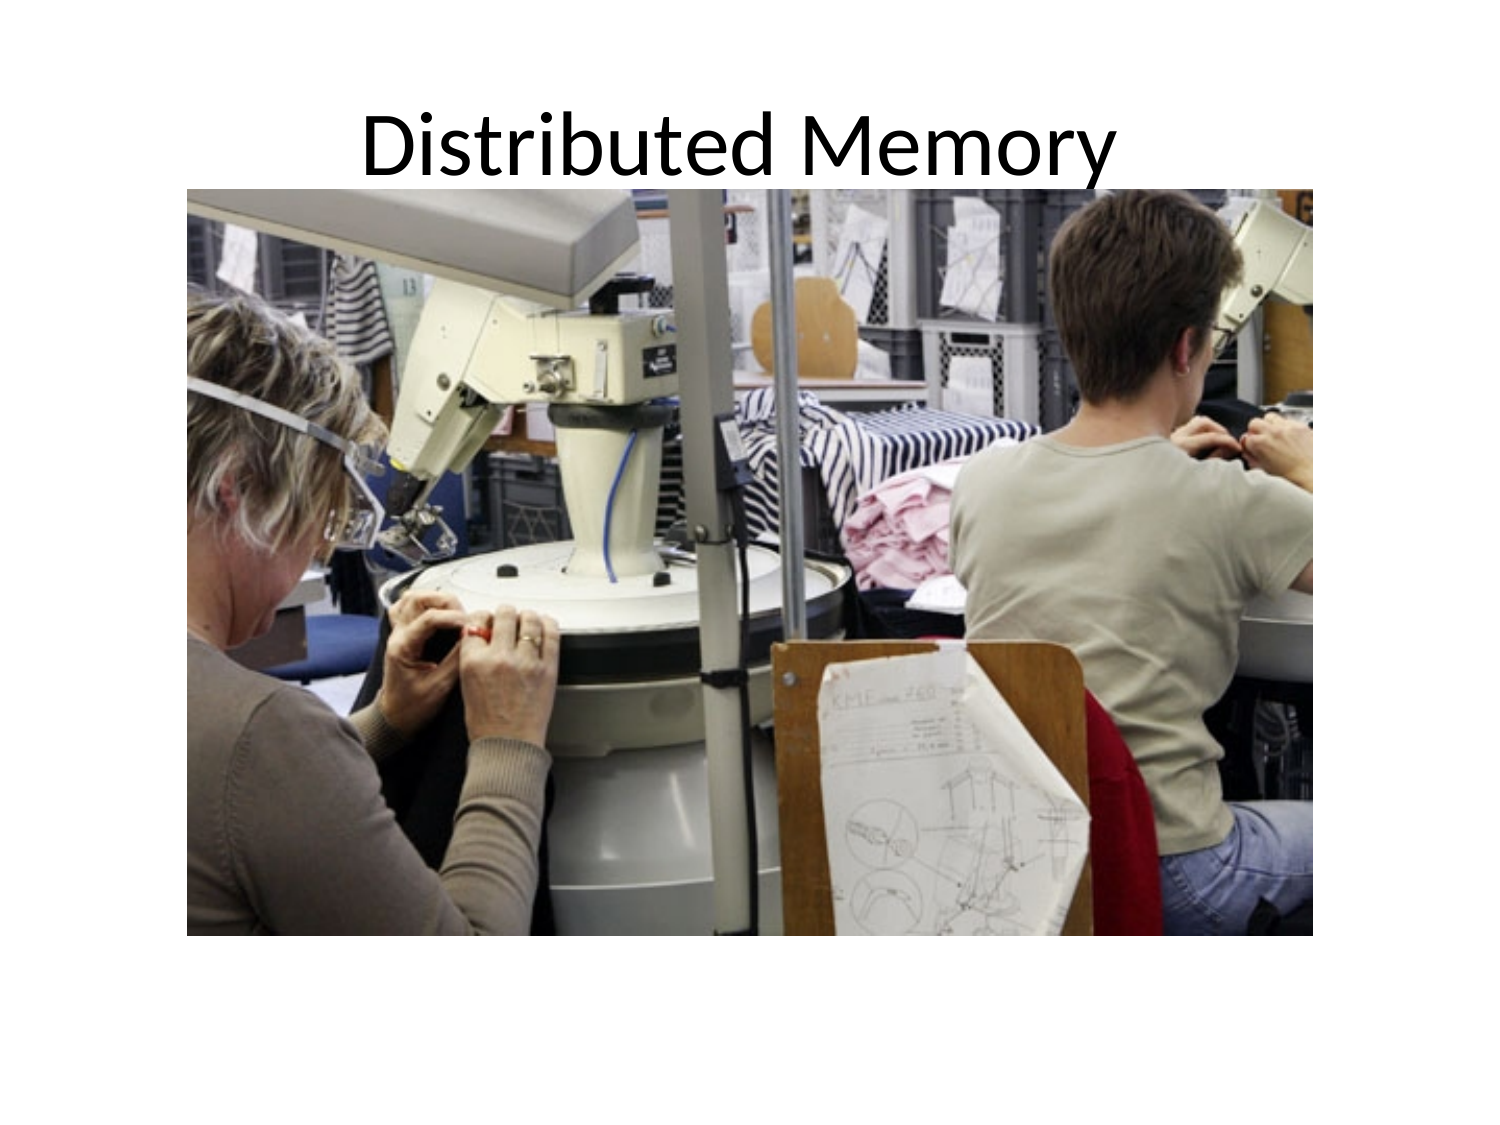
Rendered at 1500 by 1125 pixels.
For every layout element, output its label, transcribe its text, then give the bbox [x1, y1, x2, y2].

title Distributed Memory [75, 45, 1426, 233]
picture [187, 189, 1313, 936]
